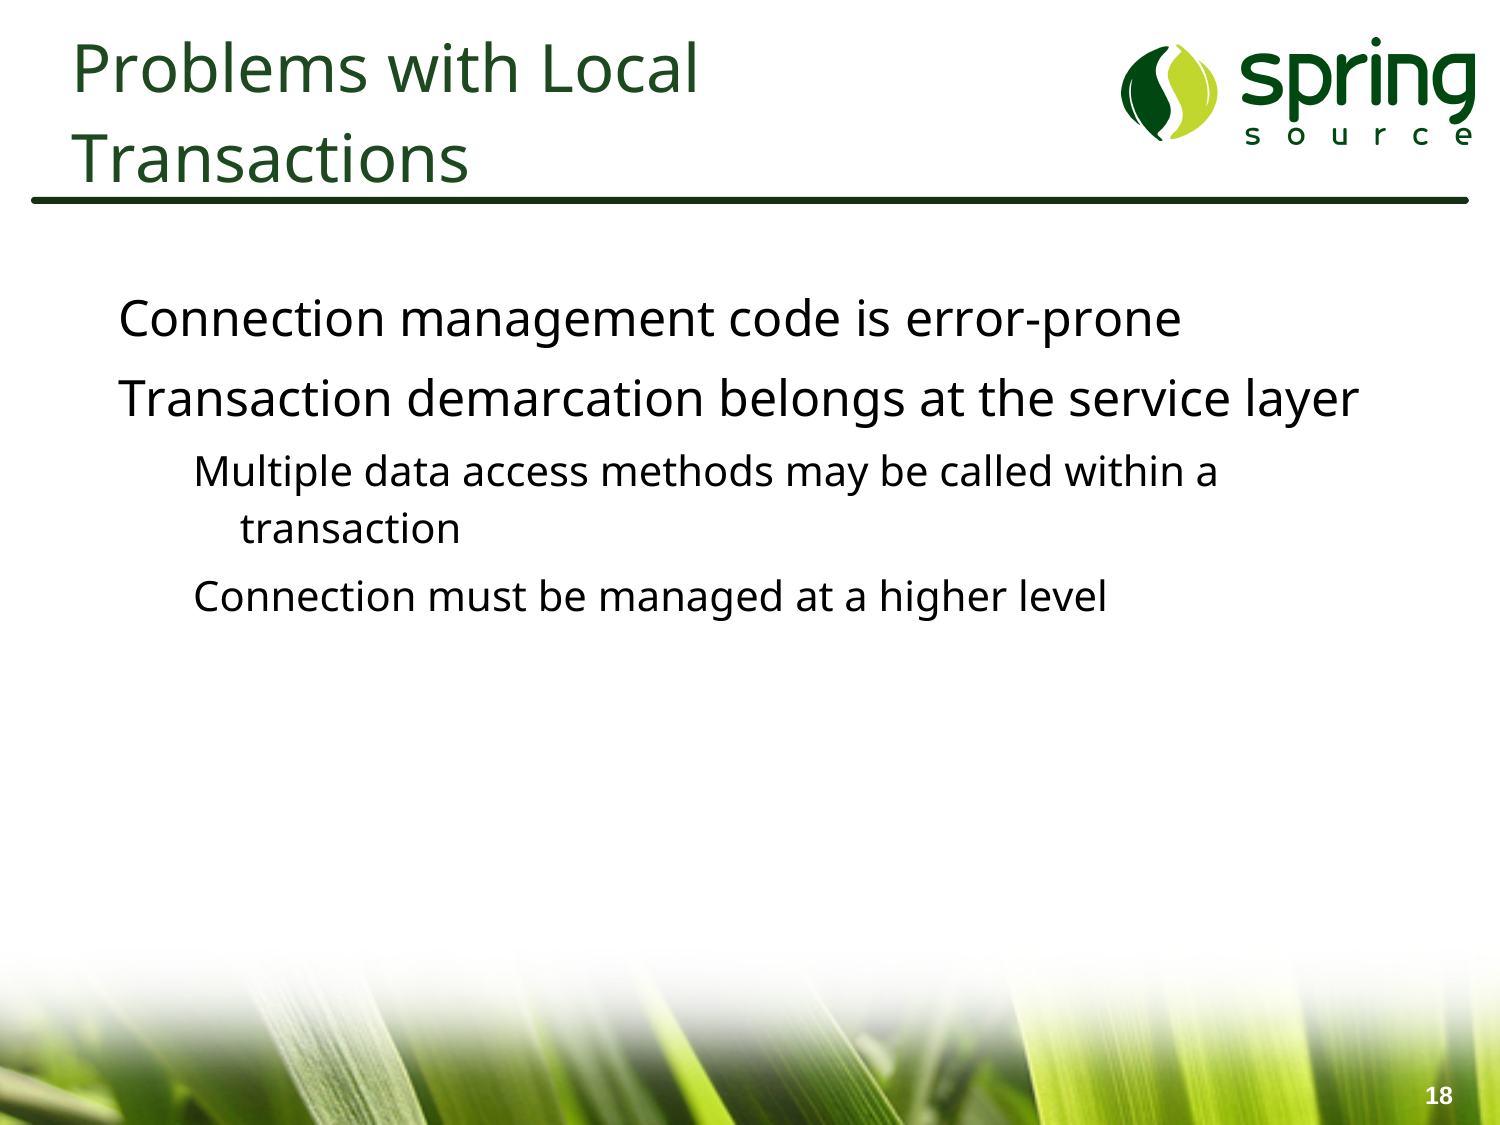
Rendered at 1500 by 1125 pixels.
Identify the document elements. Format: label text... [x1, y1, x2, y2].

picture [0, 944, 1500, 1125]
picture [1121, 37, 1475, 145]
list Connection management code is error-prone Transaction demarcation belongs at the service layer Multiple data access methods may be called within a transaction Connection must be managed at a higher level [103, 275, 1394, 938]
title Problems with Local Transactions [56, 13, 1089, 191]
